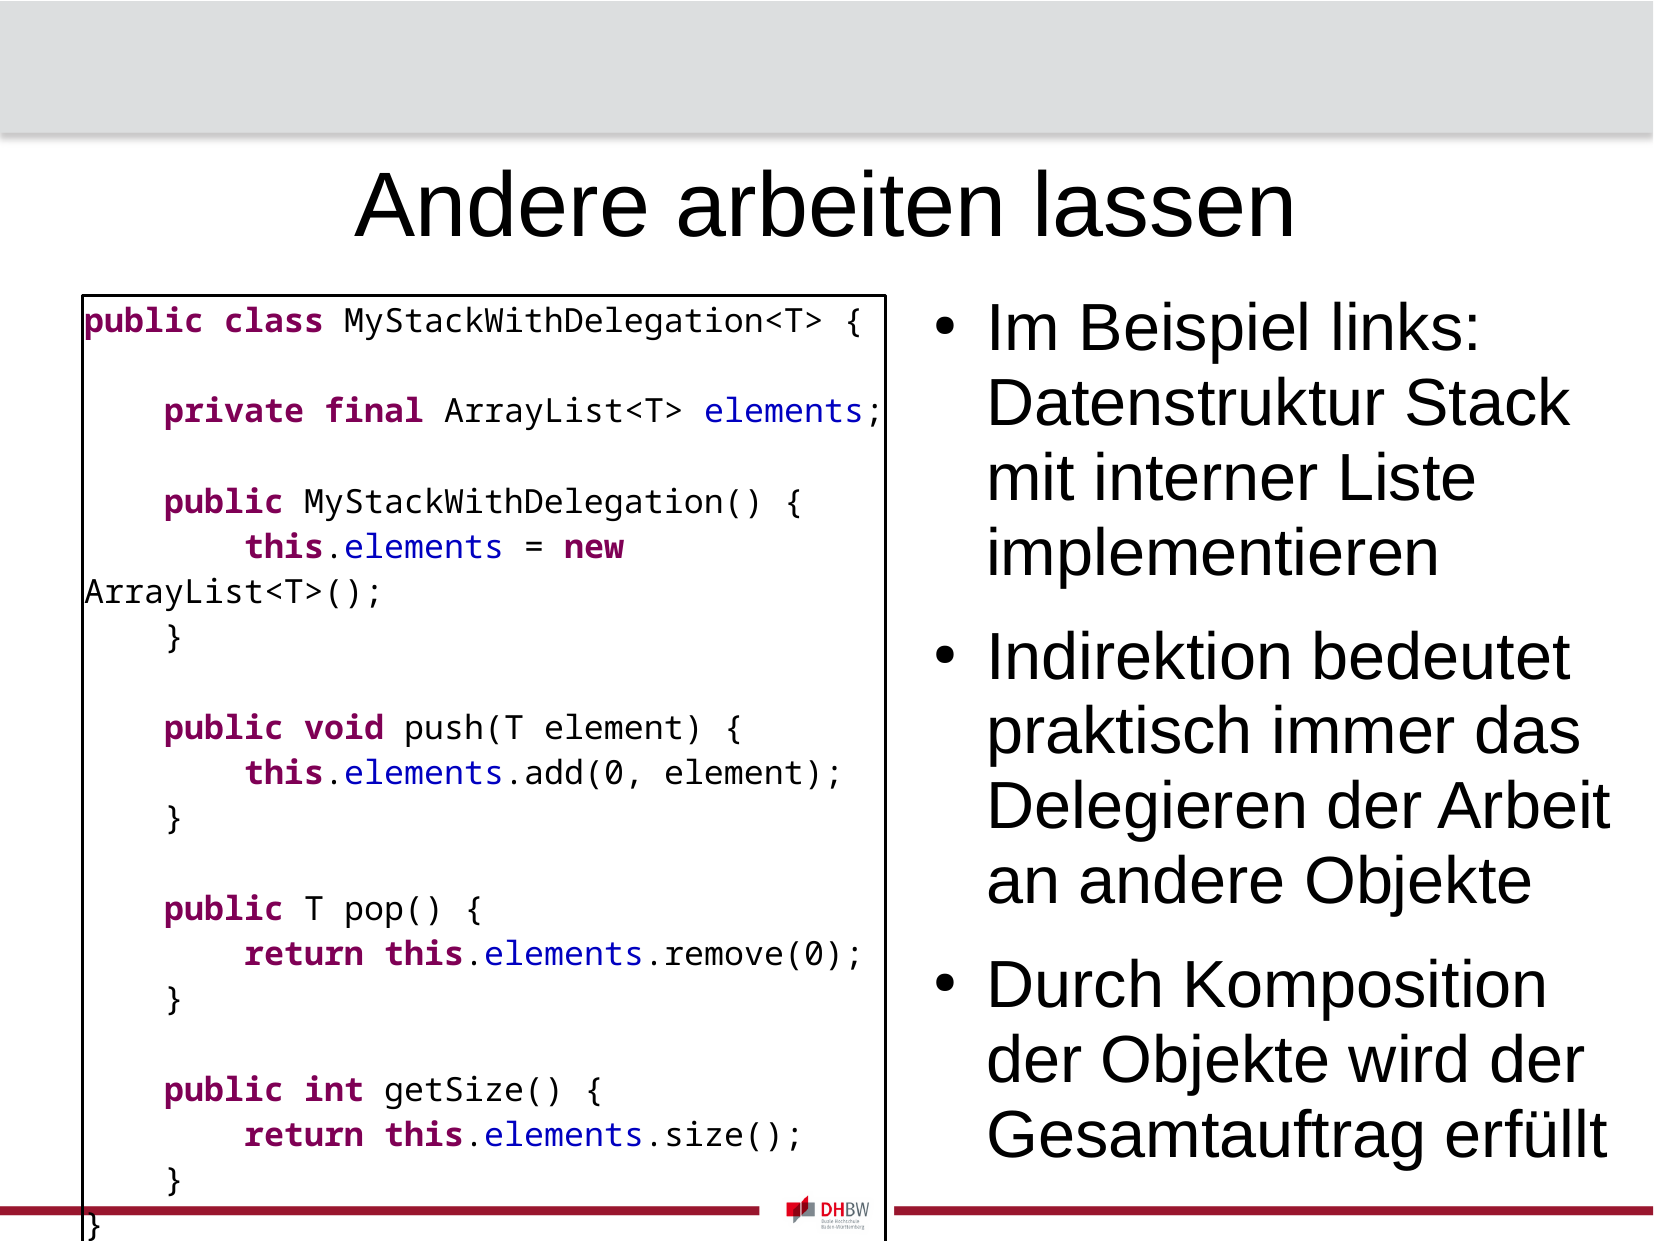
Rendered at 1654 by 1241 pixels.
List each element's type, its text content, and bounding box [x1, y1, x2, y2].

picture [389, 1093, 399, 1099]
picture [84, 1093, 884, 1237]
list Im Beispiel links: Datenstruktur Stack mit interner Liste implementieren Indirektion bedeutet praktisch immer das Delegieren der Arbeit an andere Objekte Durch Komposition der Objekte wird der Gesamtauftrag erfüllt [915, 290, 1625, 1172]
picture [0, 1, 1654, 1237]
title Andere arbeiten lassen [82, 49, 1571, 257]
list public class MyStackWithDelegation<T> { private final ArrayList<T> elements; public MyStackWithDelegation() { this.elements = new ArrayList<T>(); } public void push(T element) { this.elements.add(0, element); } public T pop() { return this.elements.remove(0); } public int getSize() { return this.elements.size(); } } [82, 295, 886, 1093]
